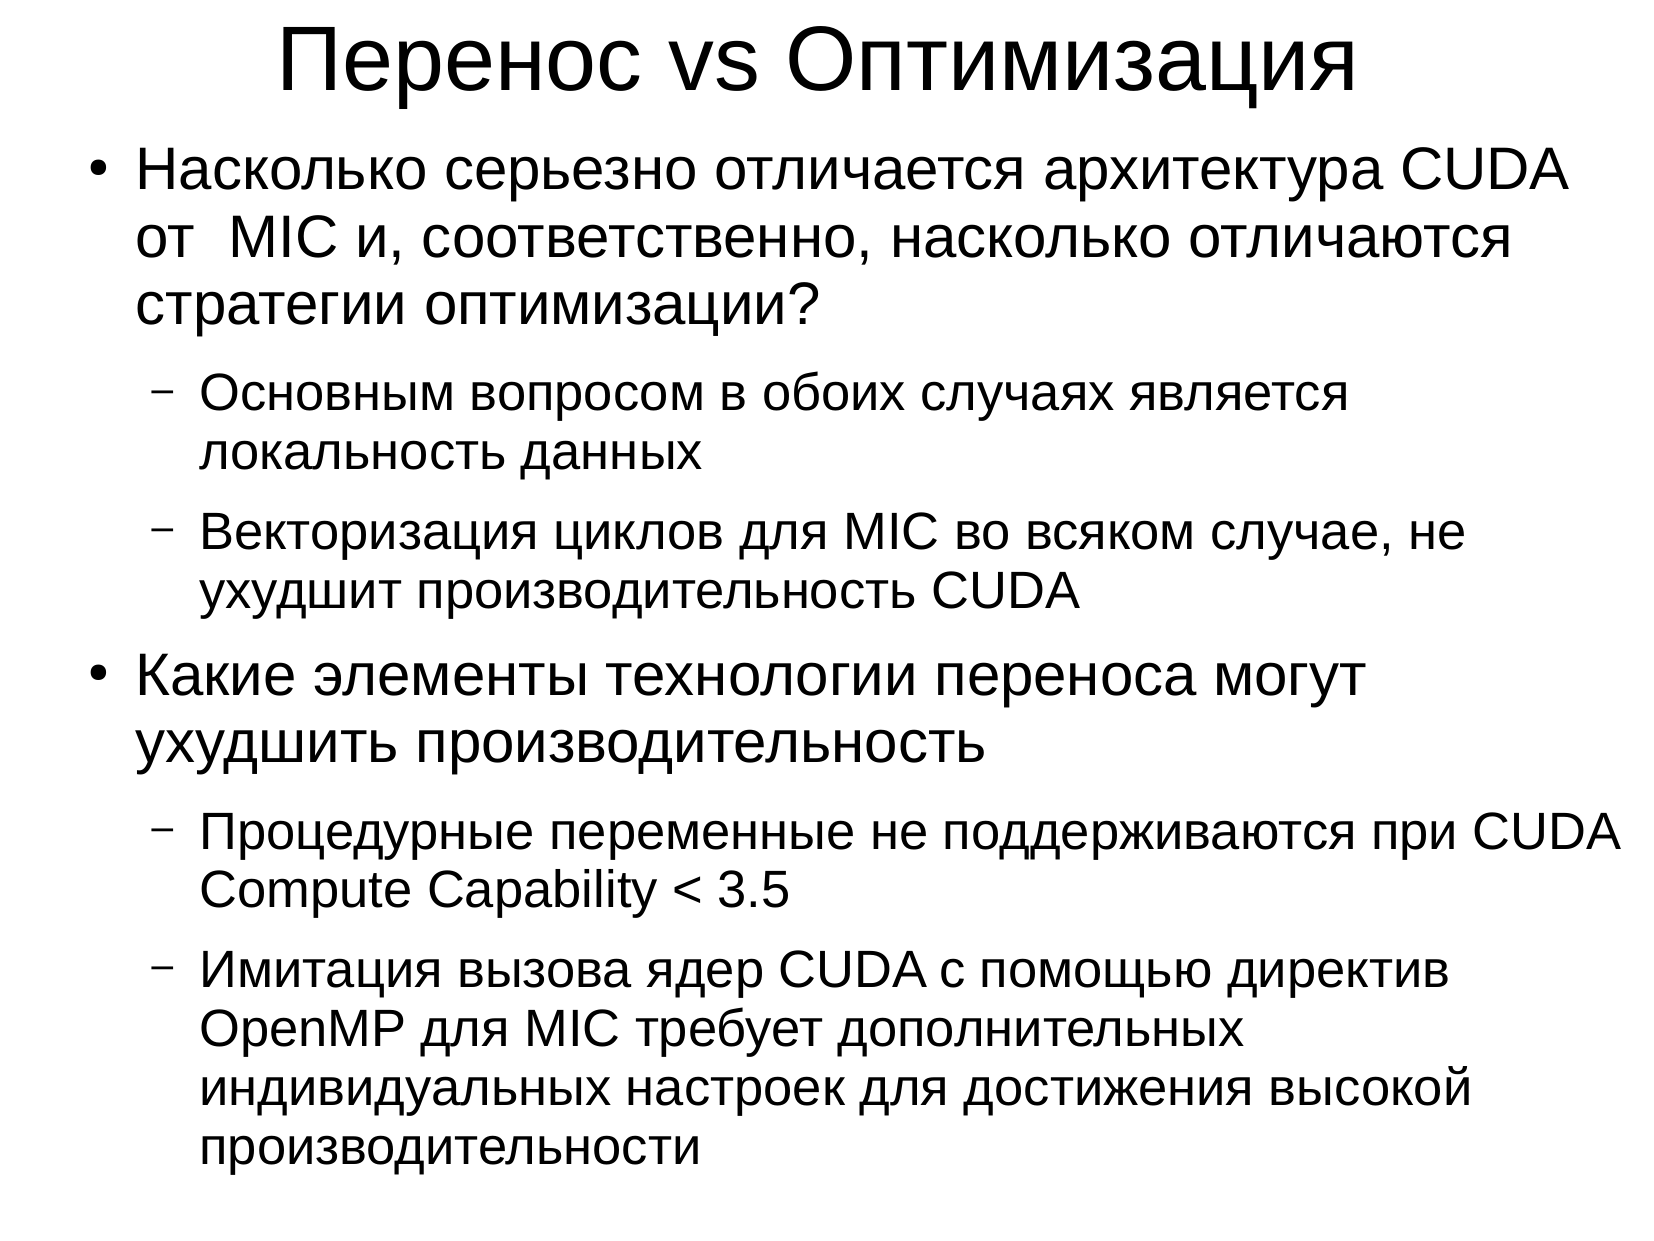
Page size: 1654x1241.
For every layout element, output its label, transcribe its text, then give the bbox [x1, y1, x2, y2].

title Перенос vs Оптимизация [75, 0, 1564, 135]
list Насколько серьезно отличается архитектура CUDA от MIC и, соответственно, насколько отличаются стратегии оптимизации? Основным вопросом в обоих случаях является локальность данных Векторизация циклов для MIC во всяком случае, не ухудшит производительность CUDA Какие элементы технологии переноса могут ухудшить производительность Процедурные переменные не поддерживаются при CUDA Compute Capability < 3.5 Имитация вызова ядер CUDA c помощью директив OpenMP для MIC требует дополнительных индивидуальных настроек для достижения высокой производительности [71, 135, 1621, 1186]
